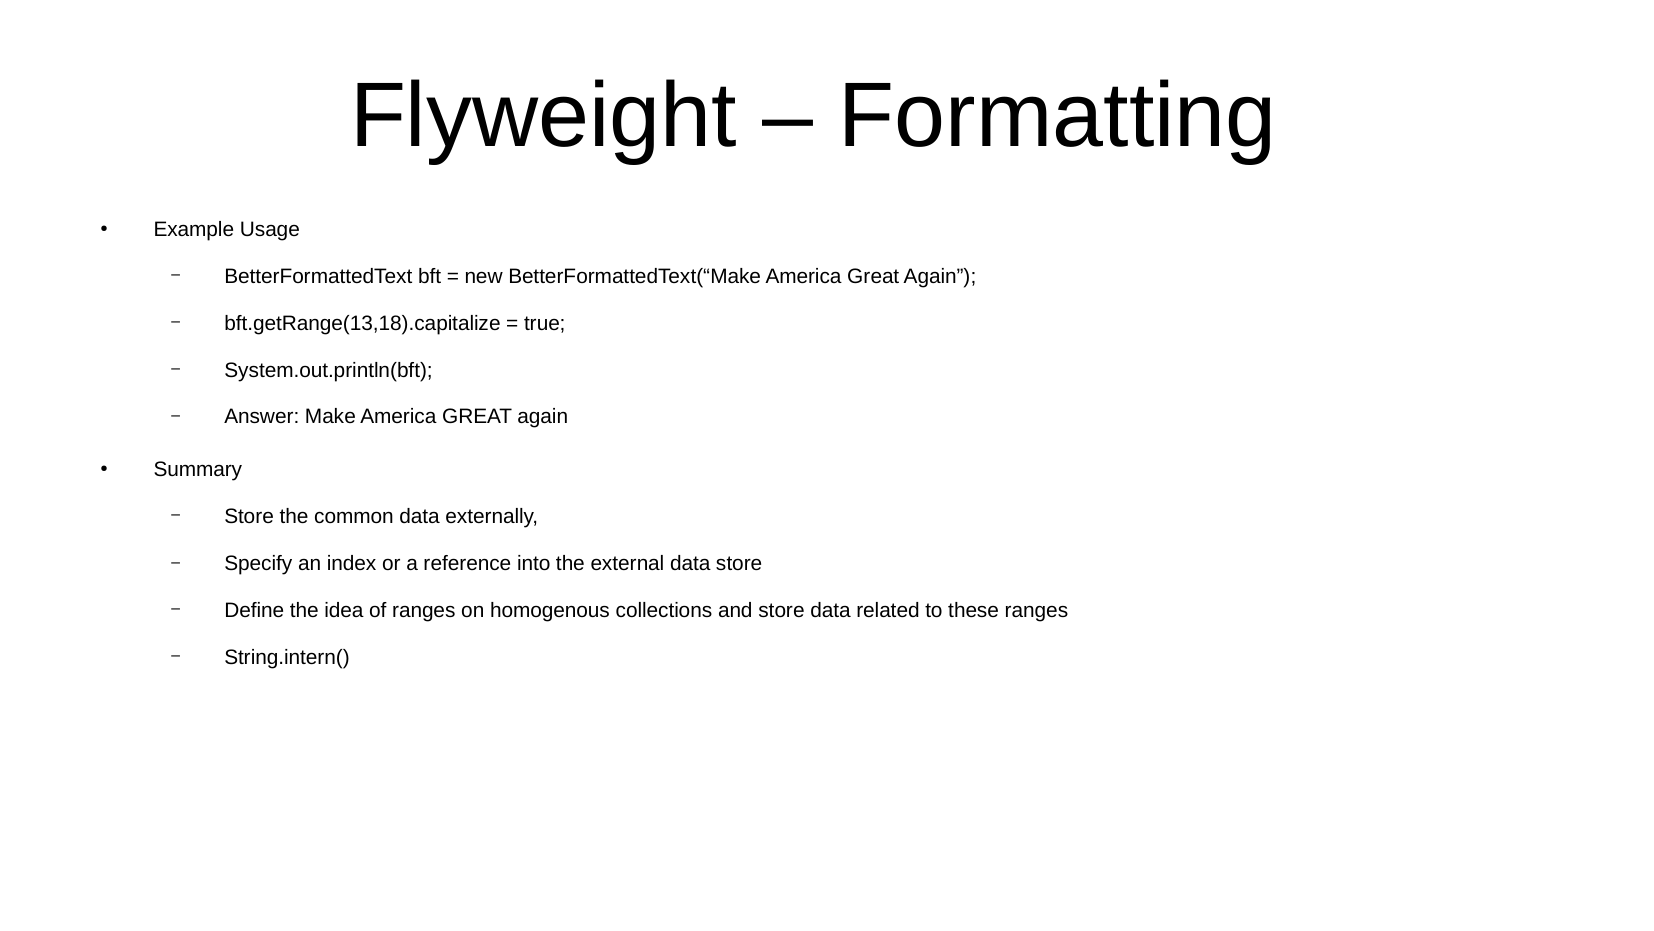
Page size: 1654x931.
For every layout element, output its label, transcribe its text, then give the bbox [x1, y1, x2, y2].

title Flyweight – Formatting [82, 37, 1571, 193]
list Example Usage BetterFormattedText bft = new BetterFormattedText(“Make America Great Again”); bft.getRange(13,18).capitalize = true; System.out.println(bft); Answer: Make America GREAT again Summary Store the common data externally, Specify an index or a reference into the external data store Define the idea of ranges on homogenous collections and store data related to these ranges String.intern() [82, 217, 1636, 916]
